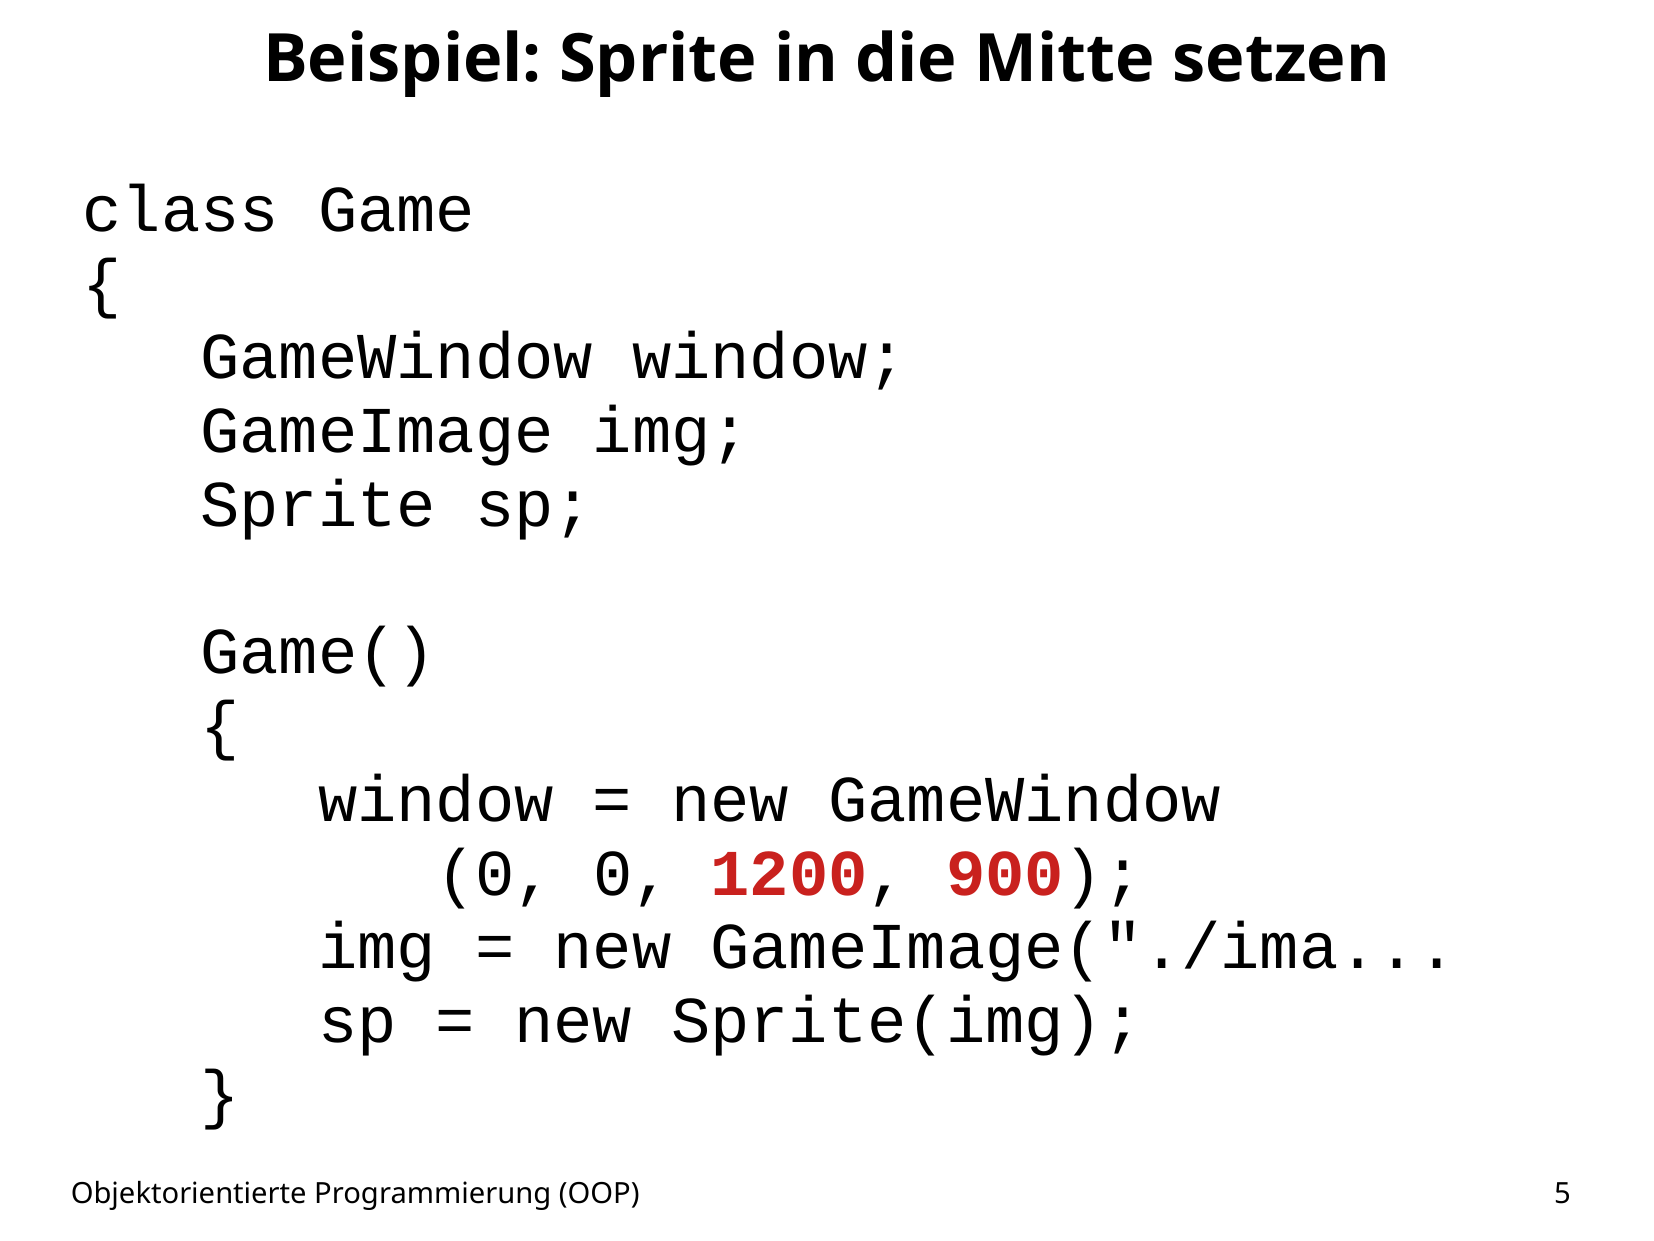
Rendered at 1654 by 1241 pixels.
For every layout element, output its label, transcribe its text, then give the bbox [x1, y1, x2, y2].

list class Game { GameWindow window; GameImage img; Sprite sp; Game() { window = new GameWindow (0, 0, 1200, 900); img = new GameImage("./ima... sp = new Sprite(img); } [82, 177, 1571, 1146]
title Beispiel: Sprite in die Mitte setzen [0, 5, 1654, 107]
